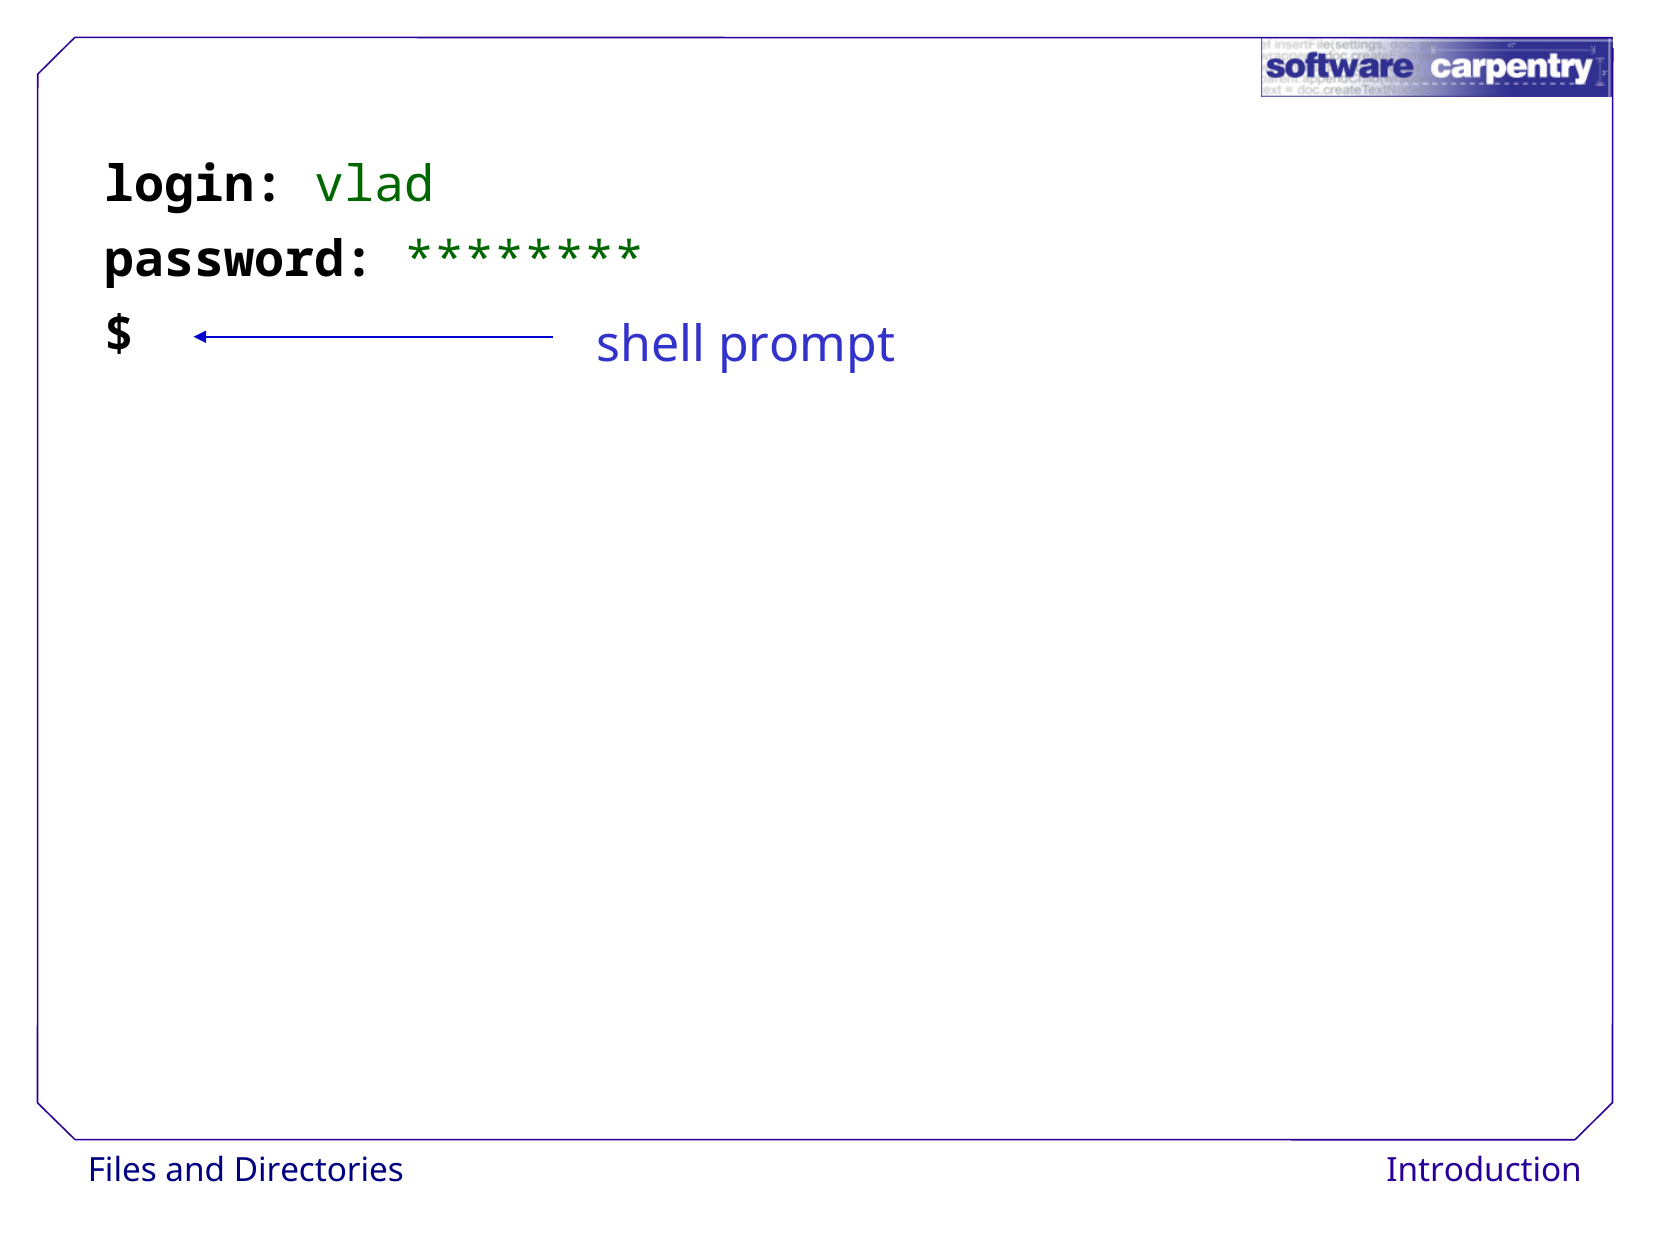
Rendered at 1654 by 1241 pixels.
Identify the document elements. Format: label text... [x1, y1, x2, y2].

text_box shell prompt [581, 289, 1139, 488]
picture [1261, 39, 1613, 97]
text_box login: vlad password: ******** $ [89, 128, 1512, 1037]
